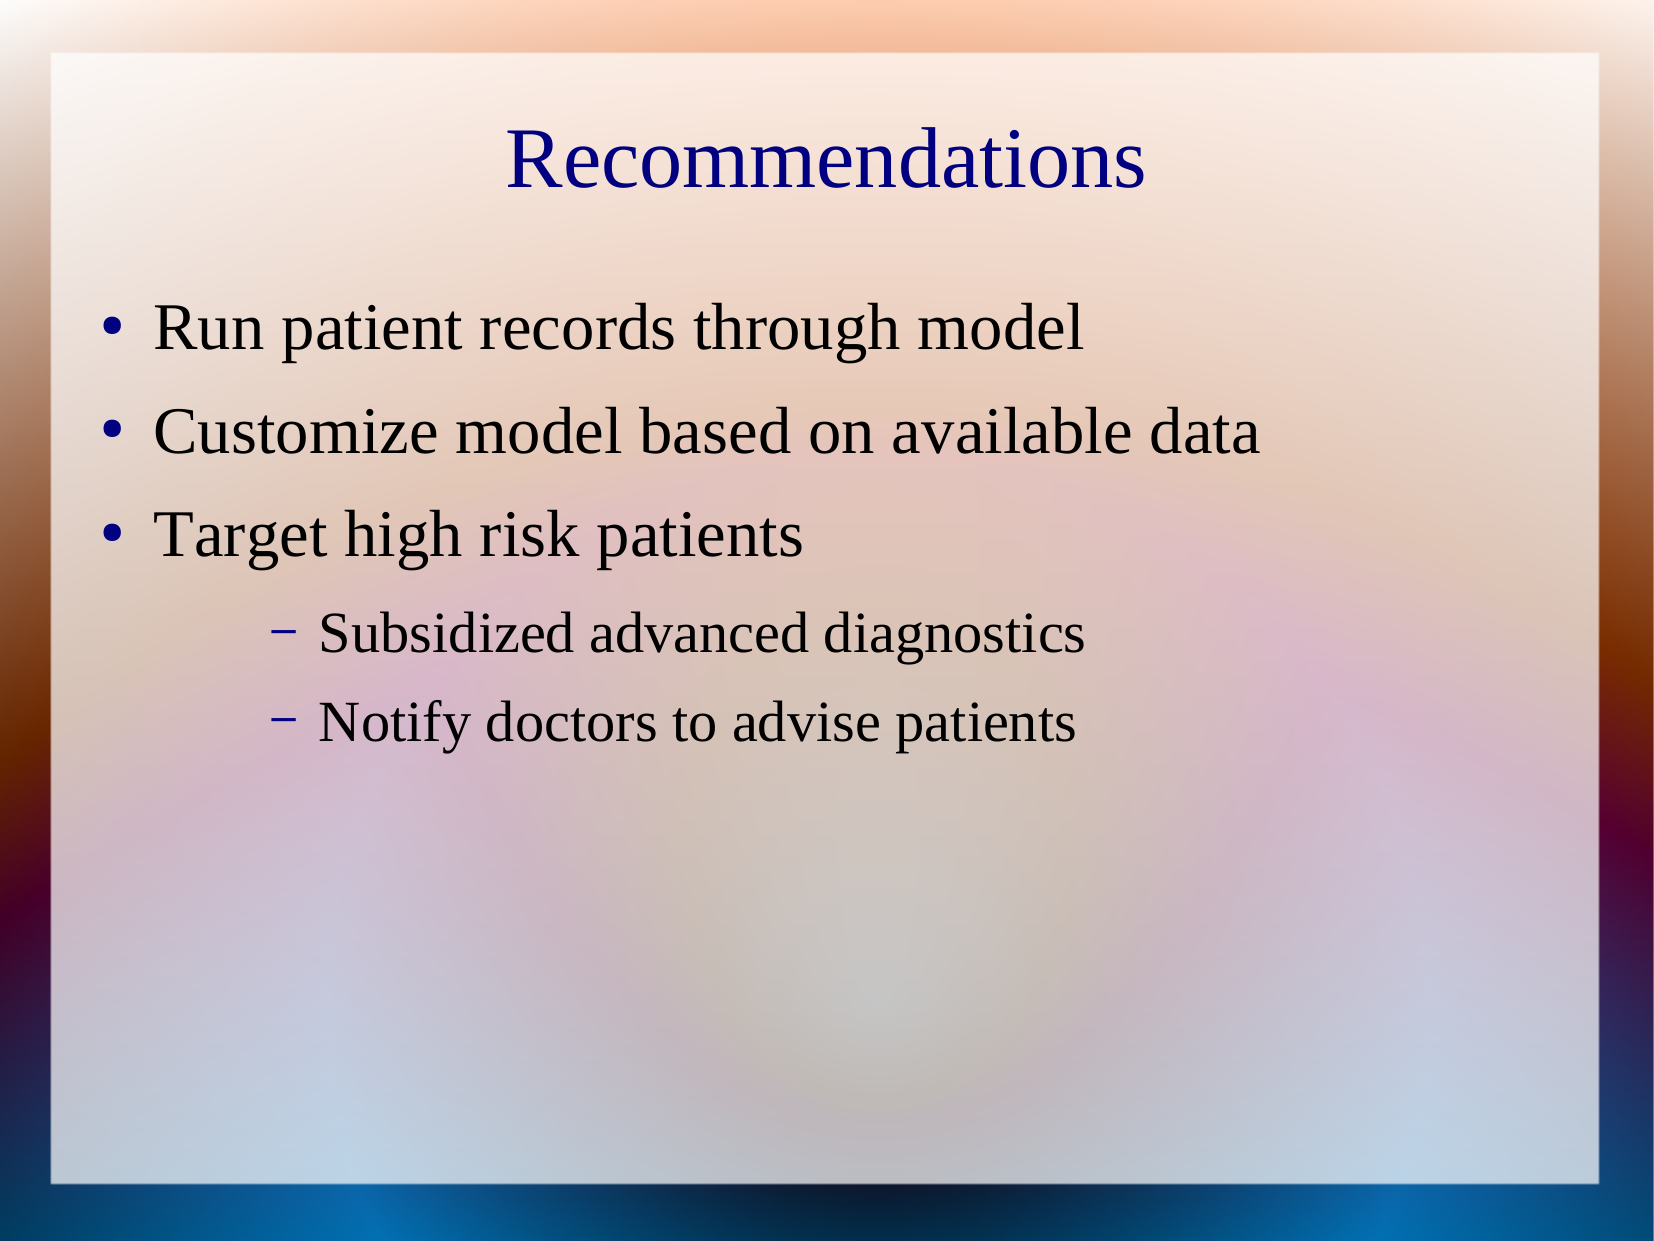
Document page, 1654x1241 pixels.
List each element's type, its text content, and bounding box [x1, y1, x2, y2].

picture [0, 0, 1654, 1241]
title Recommendations [82, 55, 1571, 263]
list Run patient records through model Customize model based on available data Target high risk patients Subsidized advanced diagnostics Notify doctors to advise patients [82, 290, 1571, 1034]
